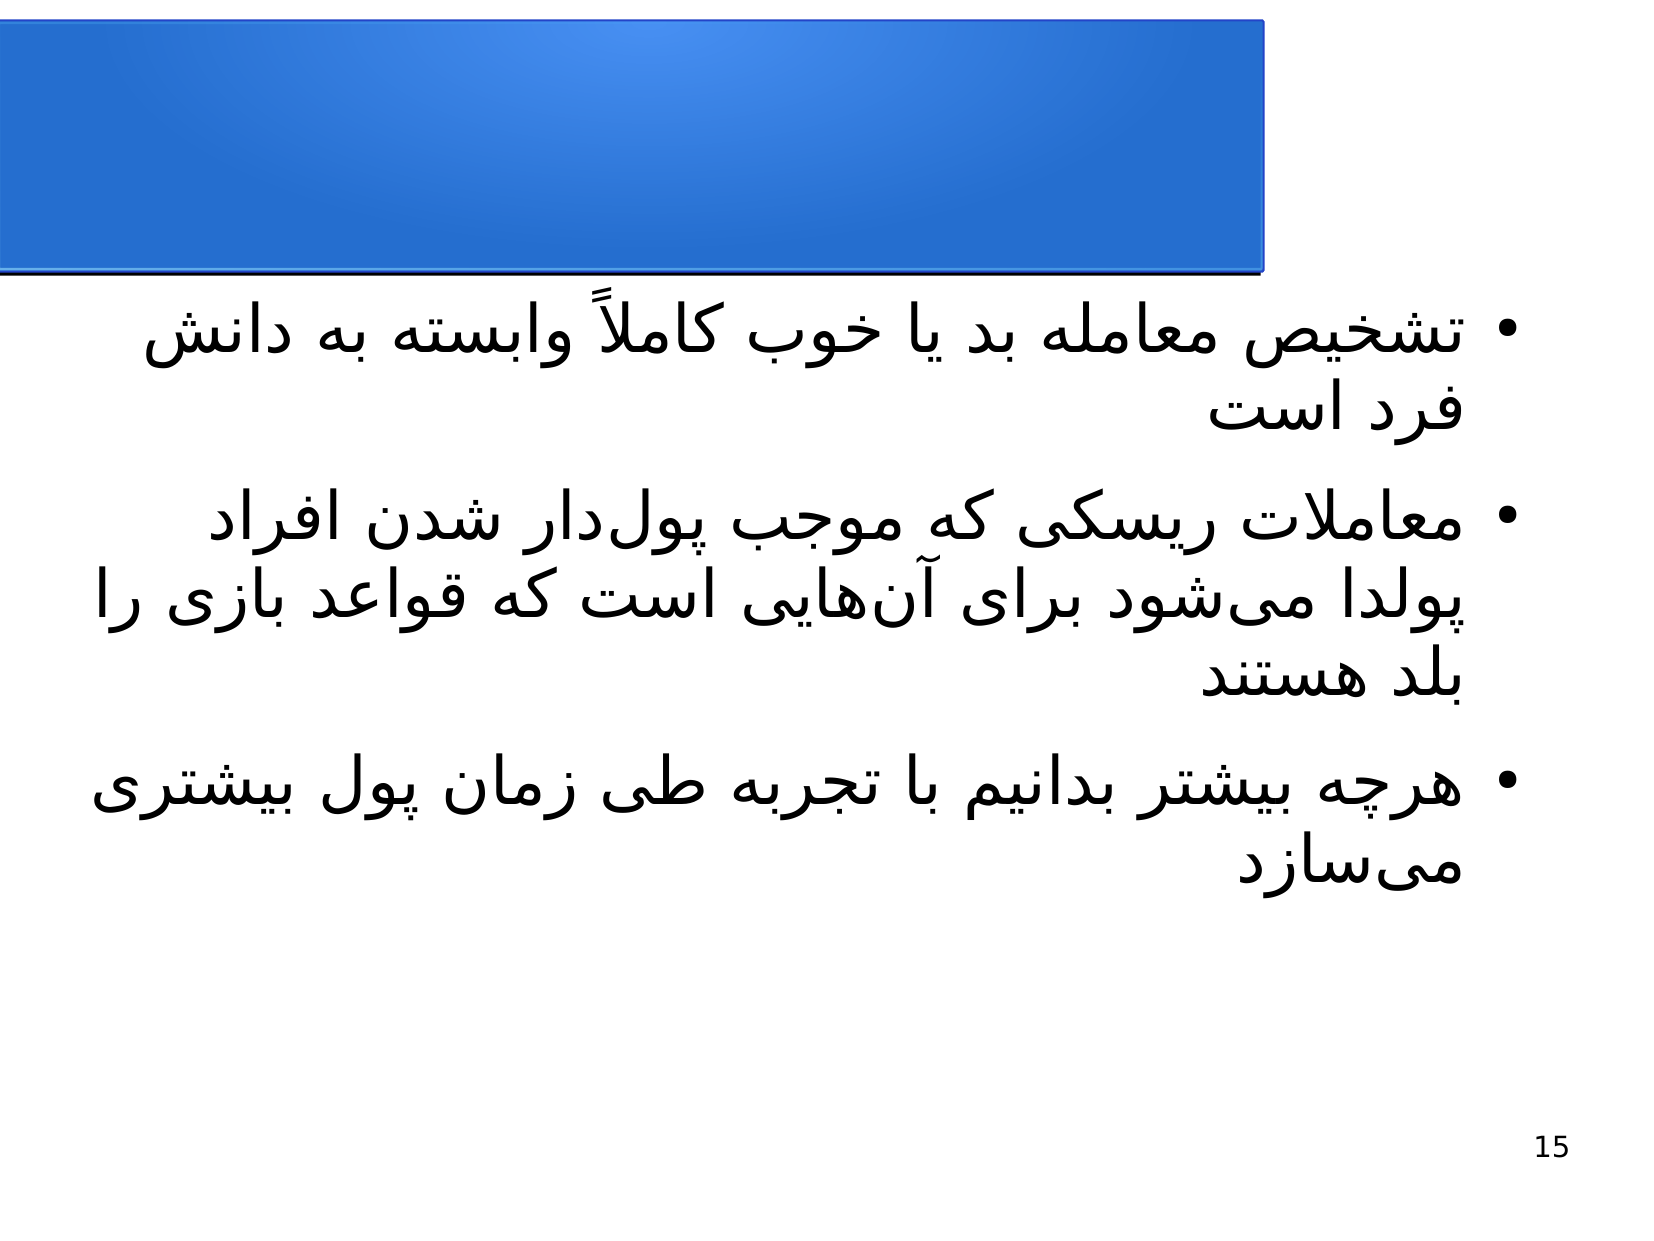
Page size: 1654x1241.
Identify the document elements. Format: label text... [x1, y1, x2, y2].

list تشخیص معامله بد یا خوب کاملاً وابسته به دانش فرد است معاملات ریسکی که موجب پول‌دار شدن افراد پولدا می‌شود برای آن‌هایی است که قواعد بازی را بلد هستند هرچه بیشتر بدانیم با تجربه طی زمان پول بیشتری می‌سازد [82, 290, 1538, 1010]
